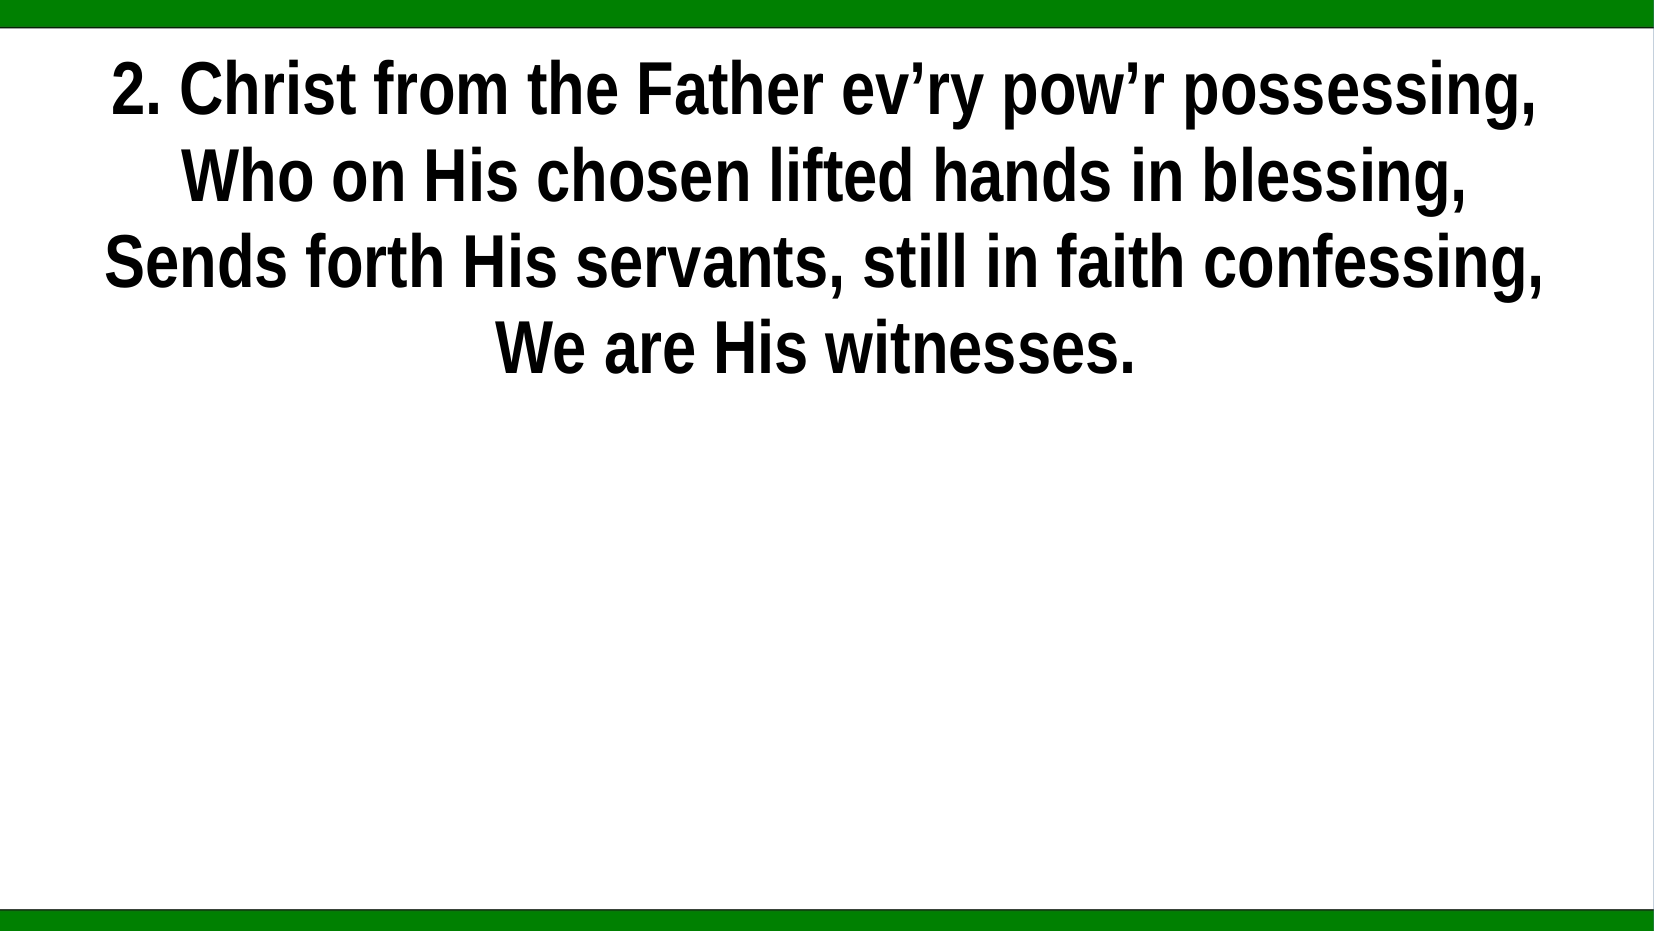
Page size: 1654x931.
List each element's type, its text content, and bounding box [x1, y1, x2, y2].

text_box 2. Christ from the Father ev’ry pow’r possessing, Who on His chosen lifted hands in blessing, Sends forth His servants, still in faith confessing, We are His witnesses. [60, 37, 1591, 421]
picture [0, 0, 1654, 931]
